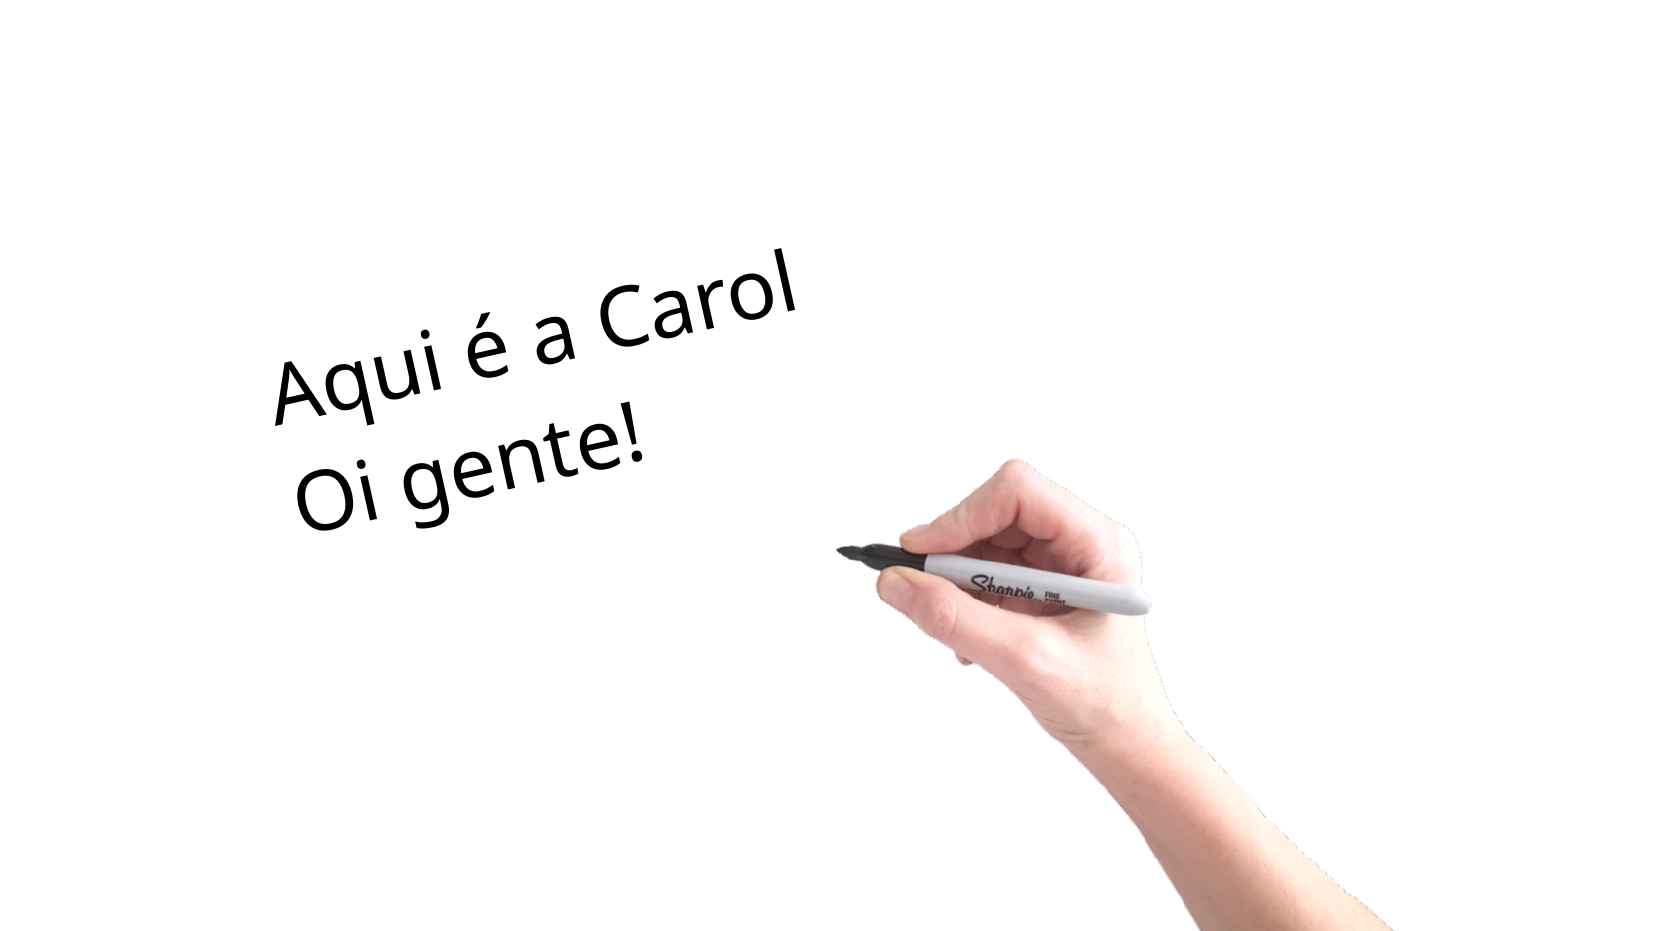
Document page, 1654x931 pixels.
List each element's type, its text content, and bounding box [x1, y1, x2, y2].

text_box Aqui é a Carol Oi gente! [240, 210, 829, 542]
picture [615, 229, 1556, 931]
